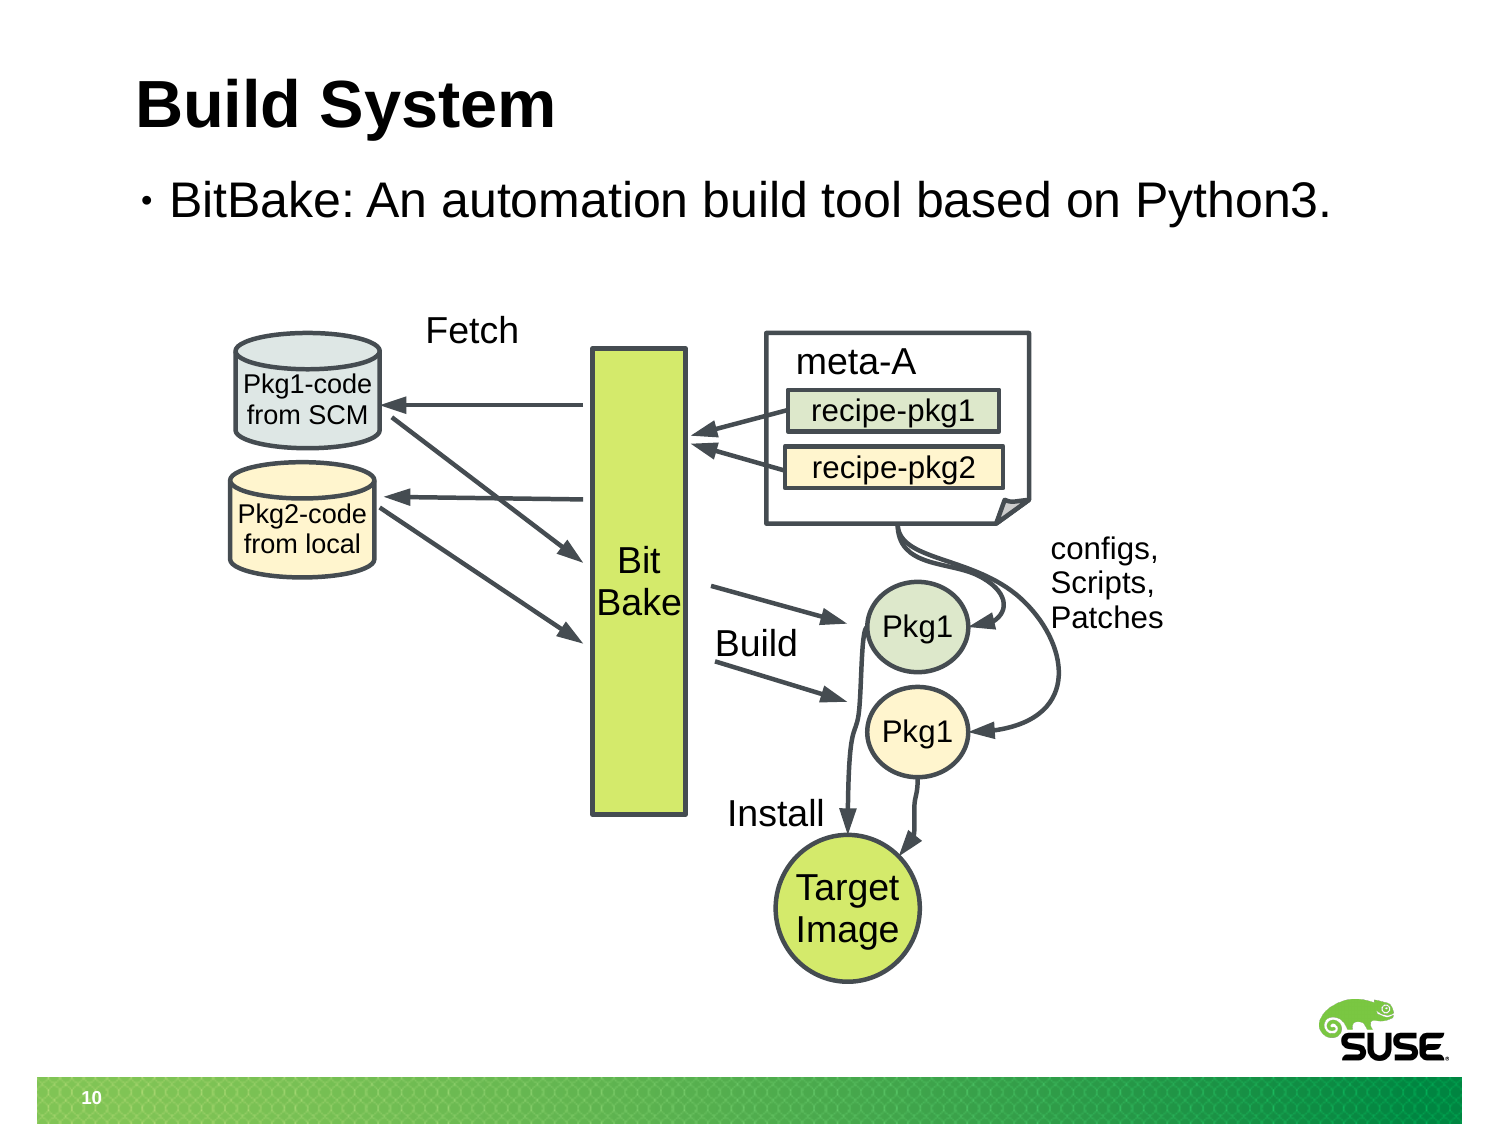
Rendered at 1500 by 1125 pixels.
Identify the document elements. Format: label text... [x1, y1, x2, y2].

list BitBake: An automation build tool based on Python3. [140, 172, 1377, 916]
picture [37, 1077, 1462, 1124]
picture [1319, 999, 1449, 1061]
title Build System [135, 23, 1372, 186]
text_box Target Image [776, 916, 920, 982]
